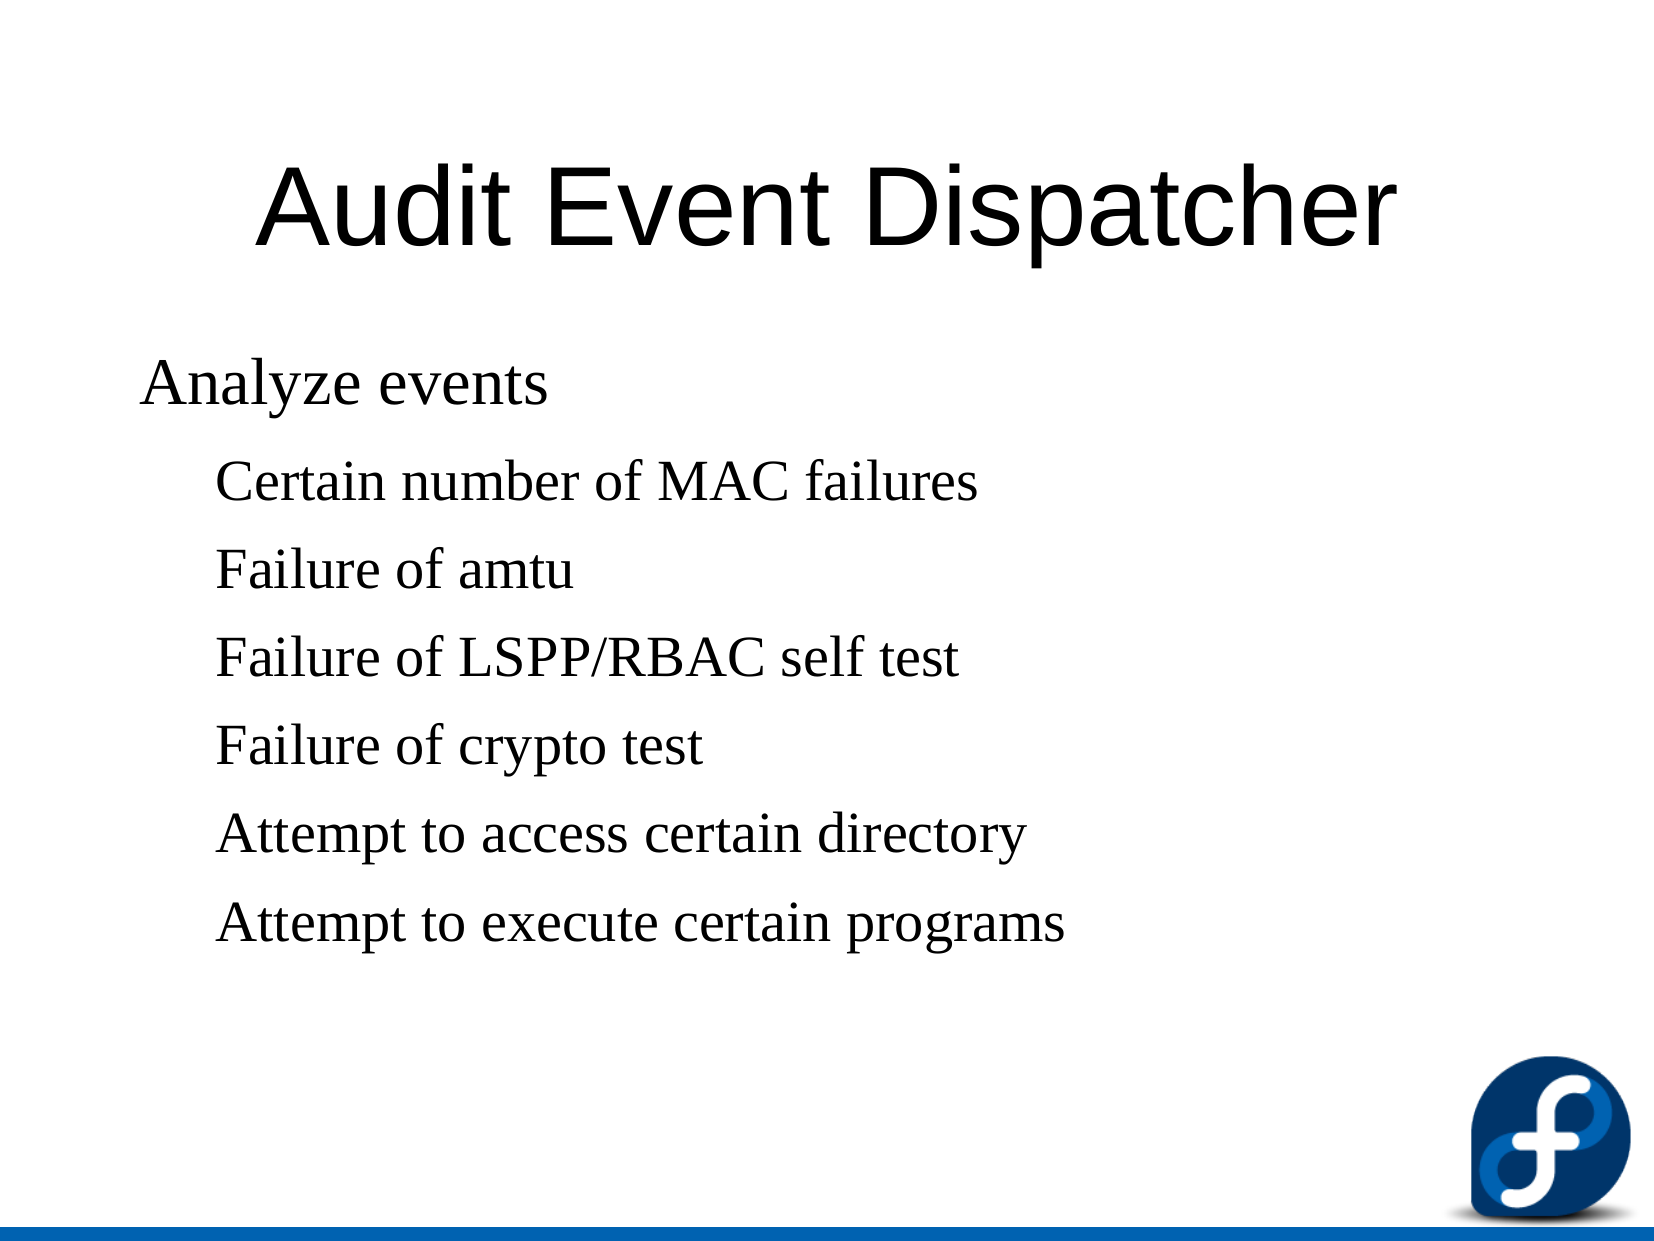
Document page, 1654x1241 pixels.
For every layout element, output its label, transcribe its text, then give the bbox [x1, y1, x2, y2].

picture [1438, 1055, 1645, 1229]
list Analyze events Certain number of MAC failures Failure of amtu Failure of LSPP/RBAC self test Failure of crypto test Attempt to access certain directory Attempt to execute certain programs [121, 344, 1534, 1127]
title Audit Event Dispatcher [121, 102, 1534, 310]
